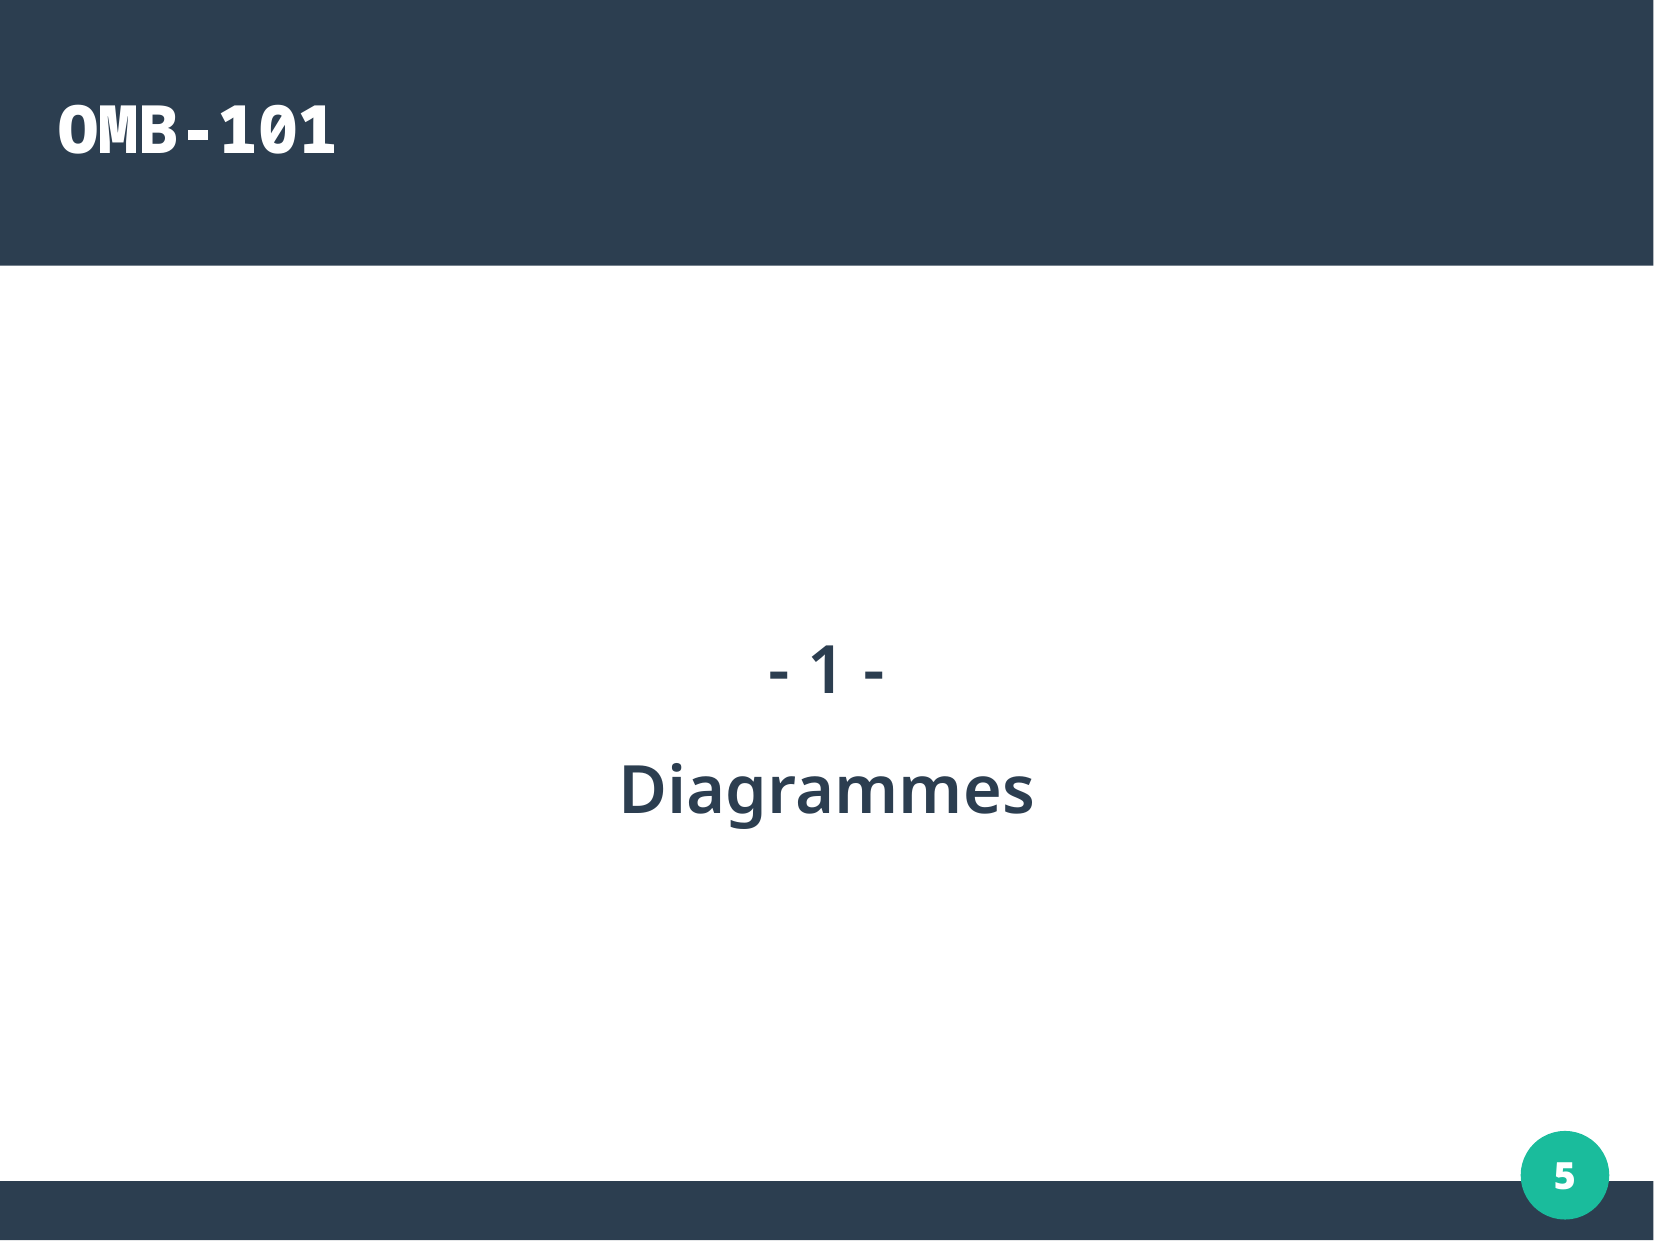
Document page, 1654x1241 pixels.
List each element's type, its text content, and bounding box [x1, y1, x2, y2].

title OMB-101 [59, 49, 1595, 207]
list - 1 - Diagrammes [0, 270, 1654, 1186]
